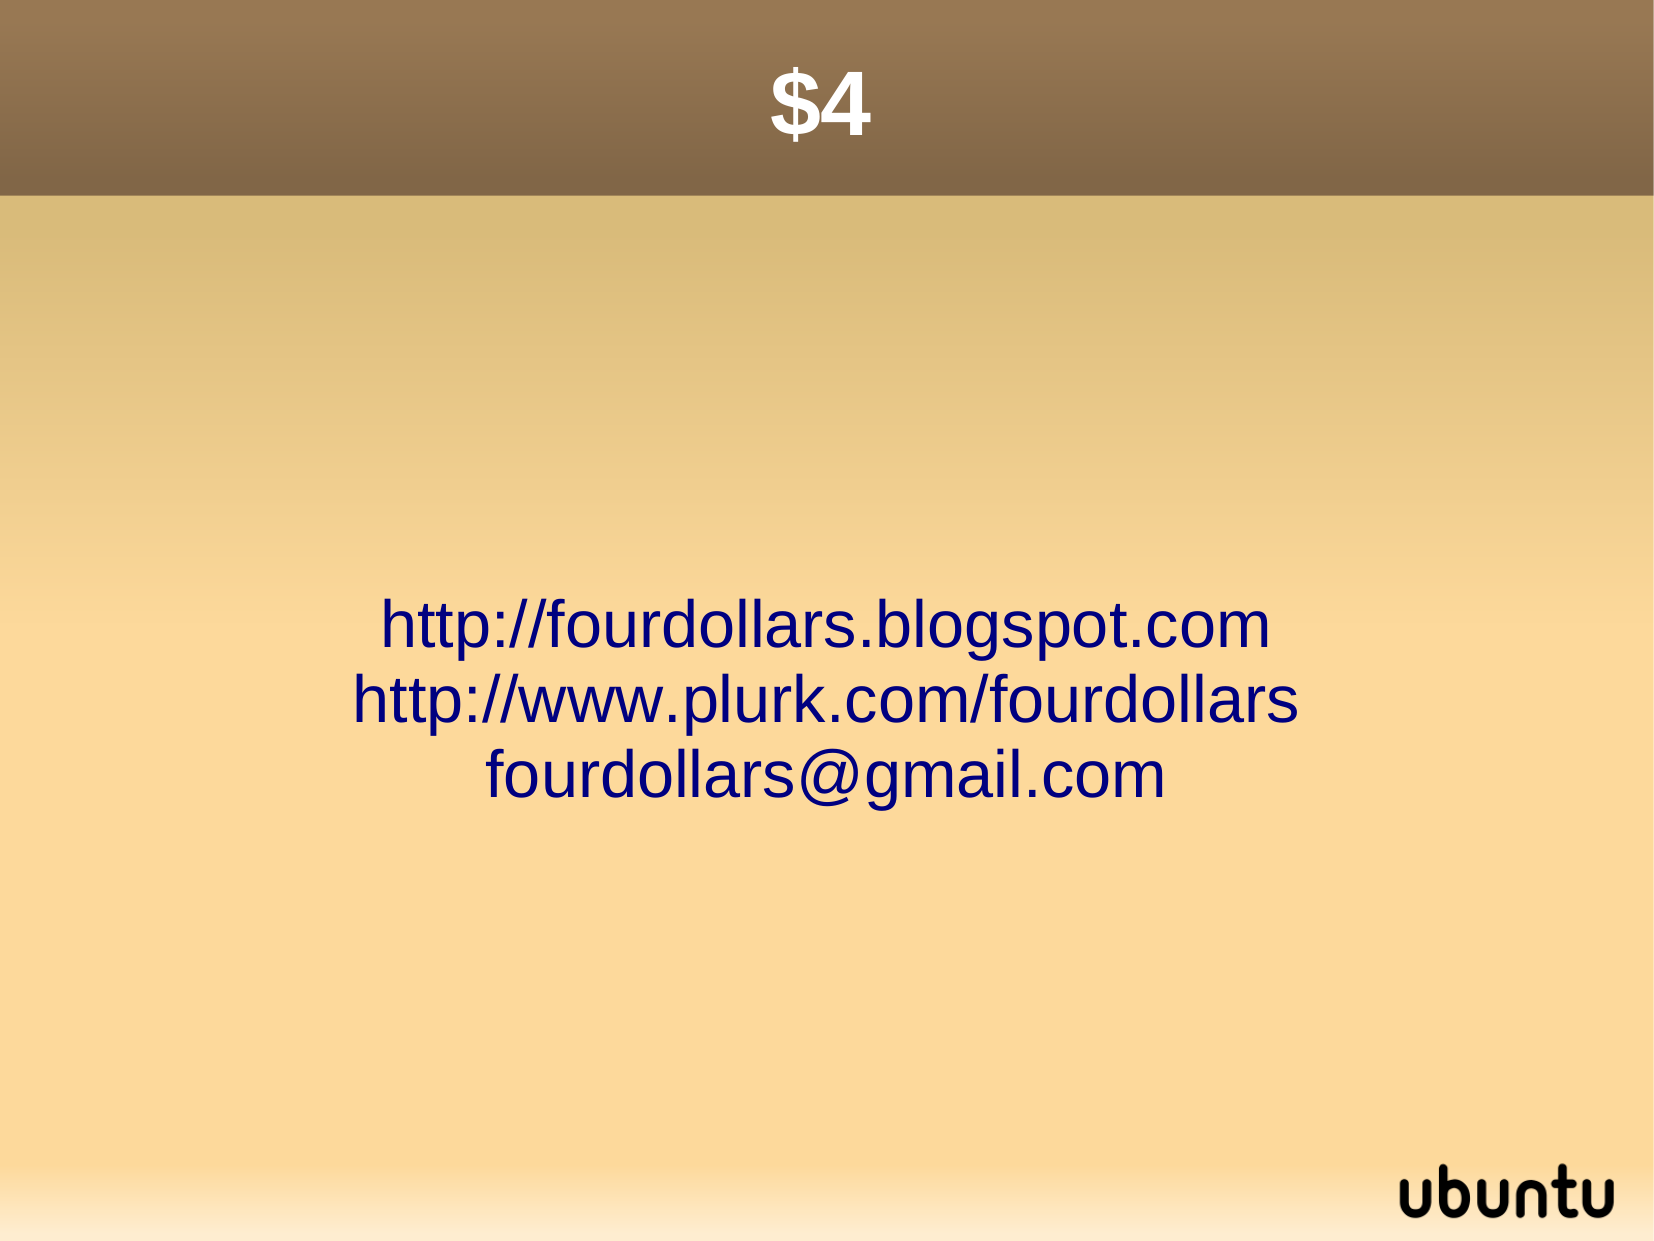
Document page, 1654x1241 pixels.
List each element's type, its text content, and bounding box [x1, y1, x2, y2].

picture [0, 0, 1654, 1241]
title $4 [76, 7, 1565, 200]
subtitle http://fourdollars.blogspot.com http://www.plurk.com/fourdollars fourdollars@gmail.com [82, 297, 1571, 1102]
